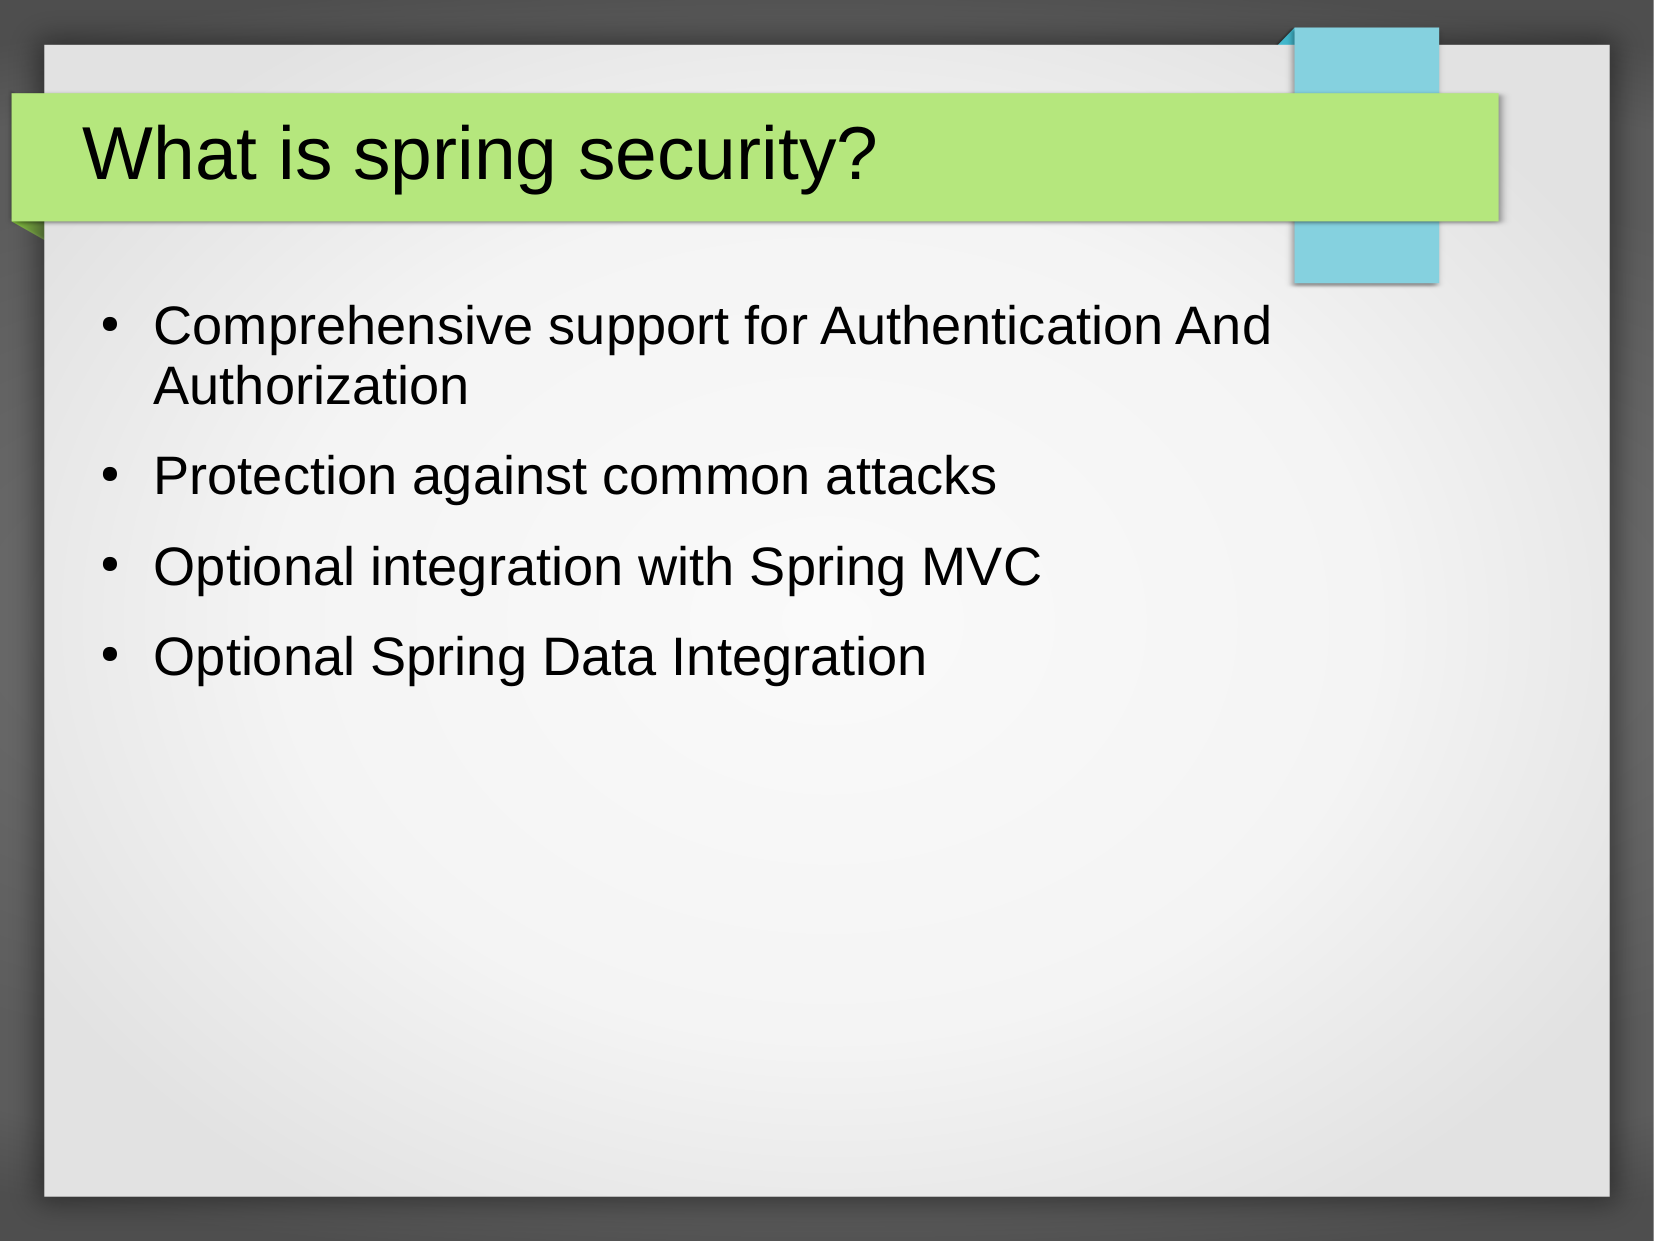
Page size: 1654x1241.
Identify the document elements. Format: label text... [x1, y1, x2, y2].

list Comprehensive support for Authentication And Authorization Protection against common attacks Optional integration with Spring MVC Optional Spring Data Integration [82, 295, 1571, 1015]
picture [0, 0, 1654, 1241]
title What is spring security? [82, 94, 1264, 213]
